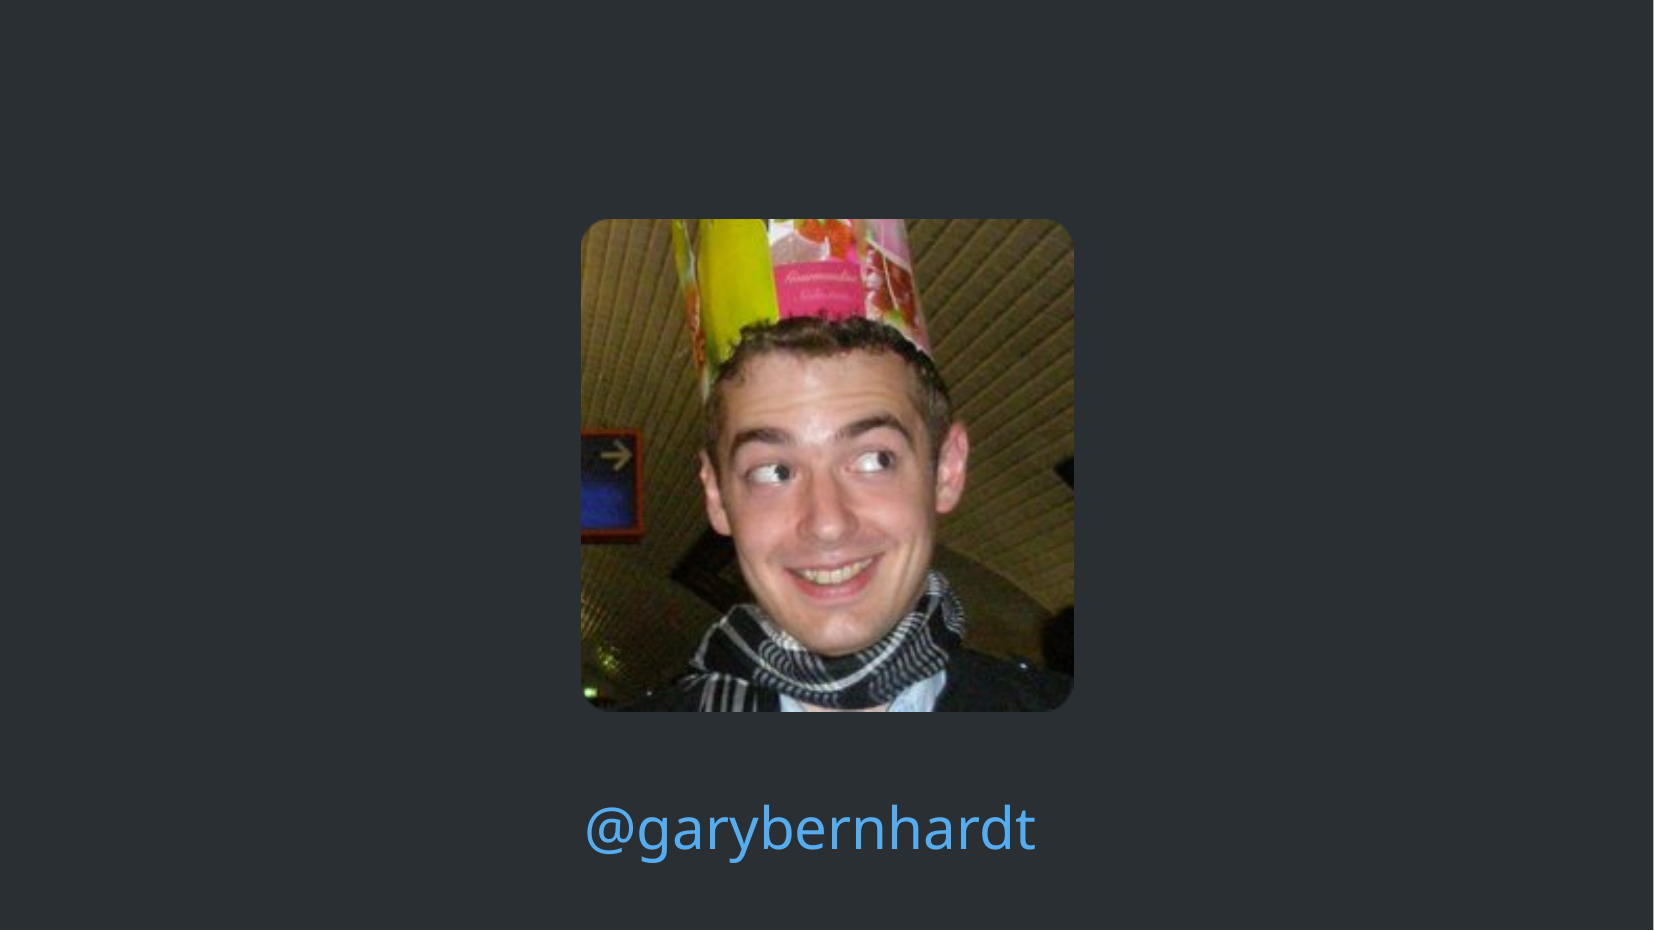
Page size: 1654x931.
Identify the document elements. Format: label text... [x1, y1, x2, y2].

picture [581, 219, 1074, 712]
text_box @garybernhardt [570, 780, 1080, 854]
